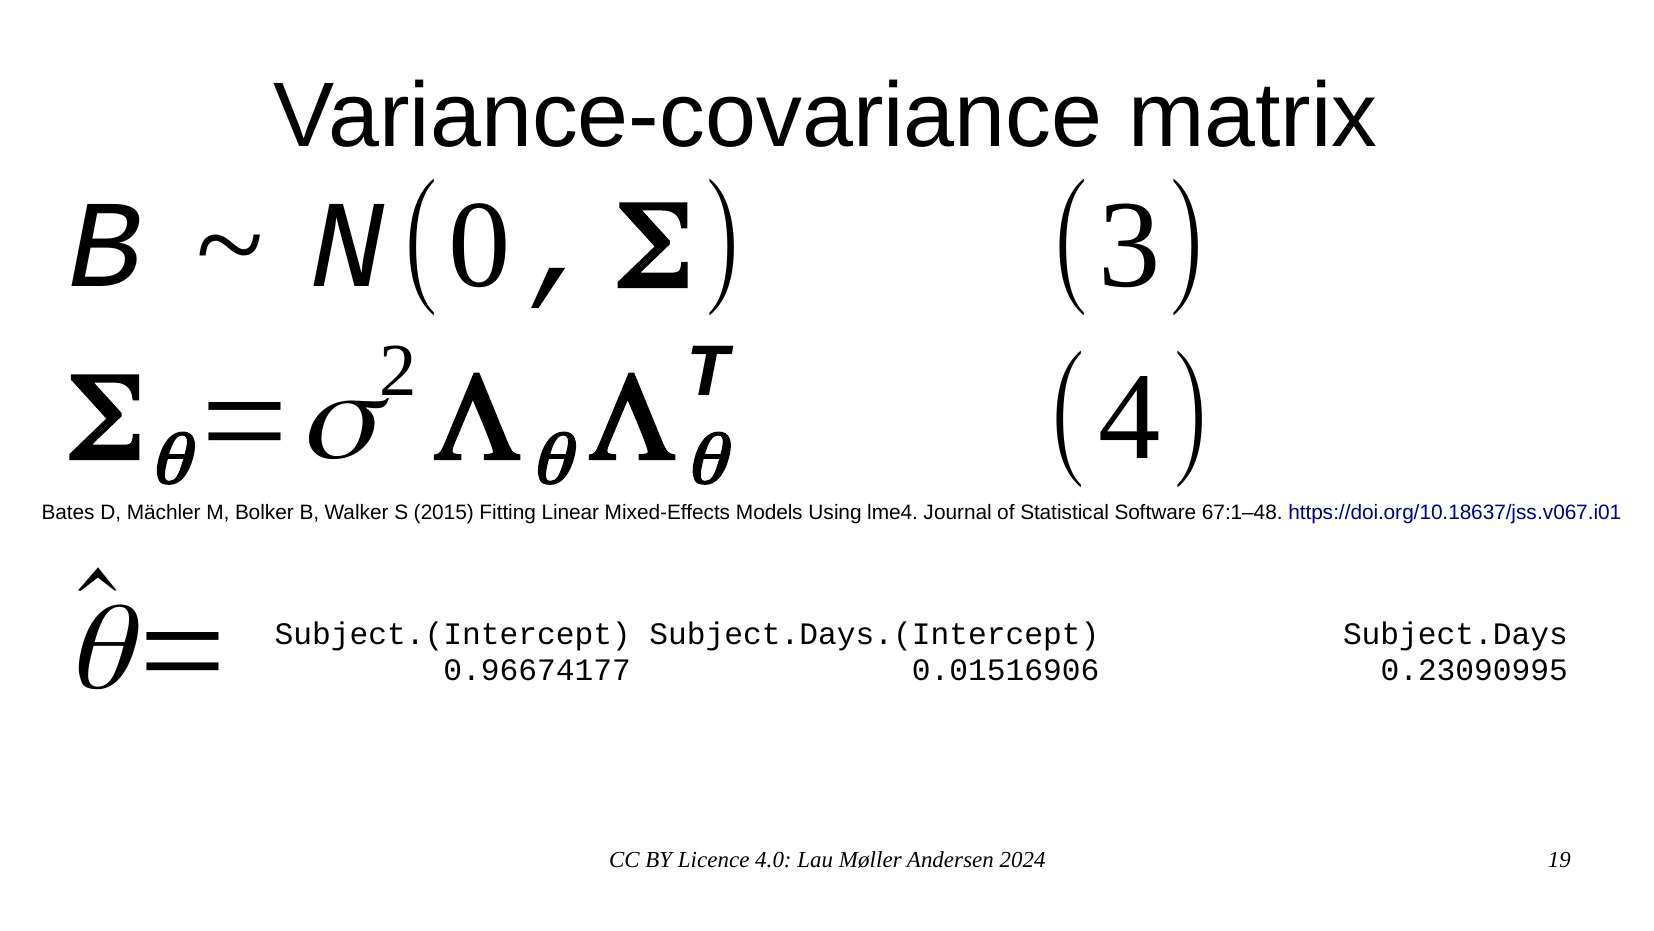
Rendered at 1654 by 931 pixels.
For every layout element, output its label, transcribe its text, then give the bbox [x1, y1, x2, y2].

chart [59, 172, 1218, 493]
text_box Subject.(Intercept) Subject.Days.(Intercept) Subject.Days 0.96674177 0.01516906 0.23090995 [259, 611, 1619, 769]
text_box Bates D, Mächler M, Bolker B, Walker S (2015) Fitting Linear Mixed-Effects Models Using lme4. Journal of Statistical Software 67:1–48. https://doi.org/10.18637/jss.v067.i01 [26, 493, 1642, 532]
chart [59, 561, 254, 696]
title Variance-covariance matrix [82, 37, 1571, 193]
